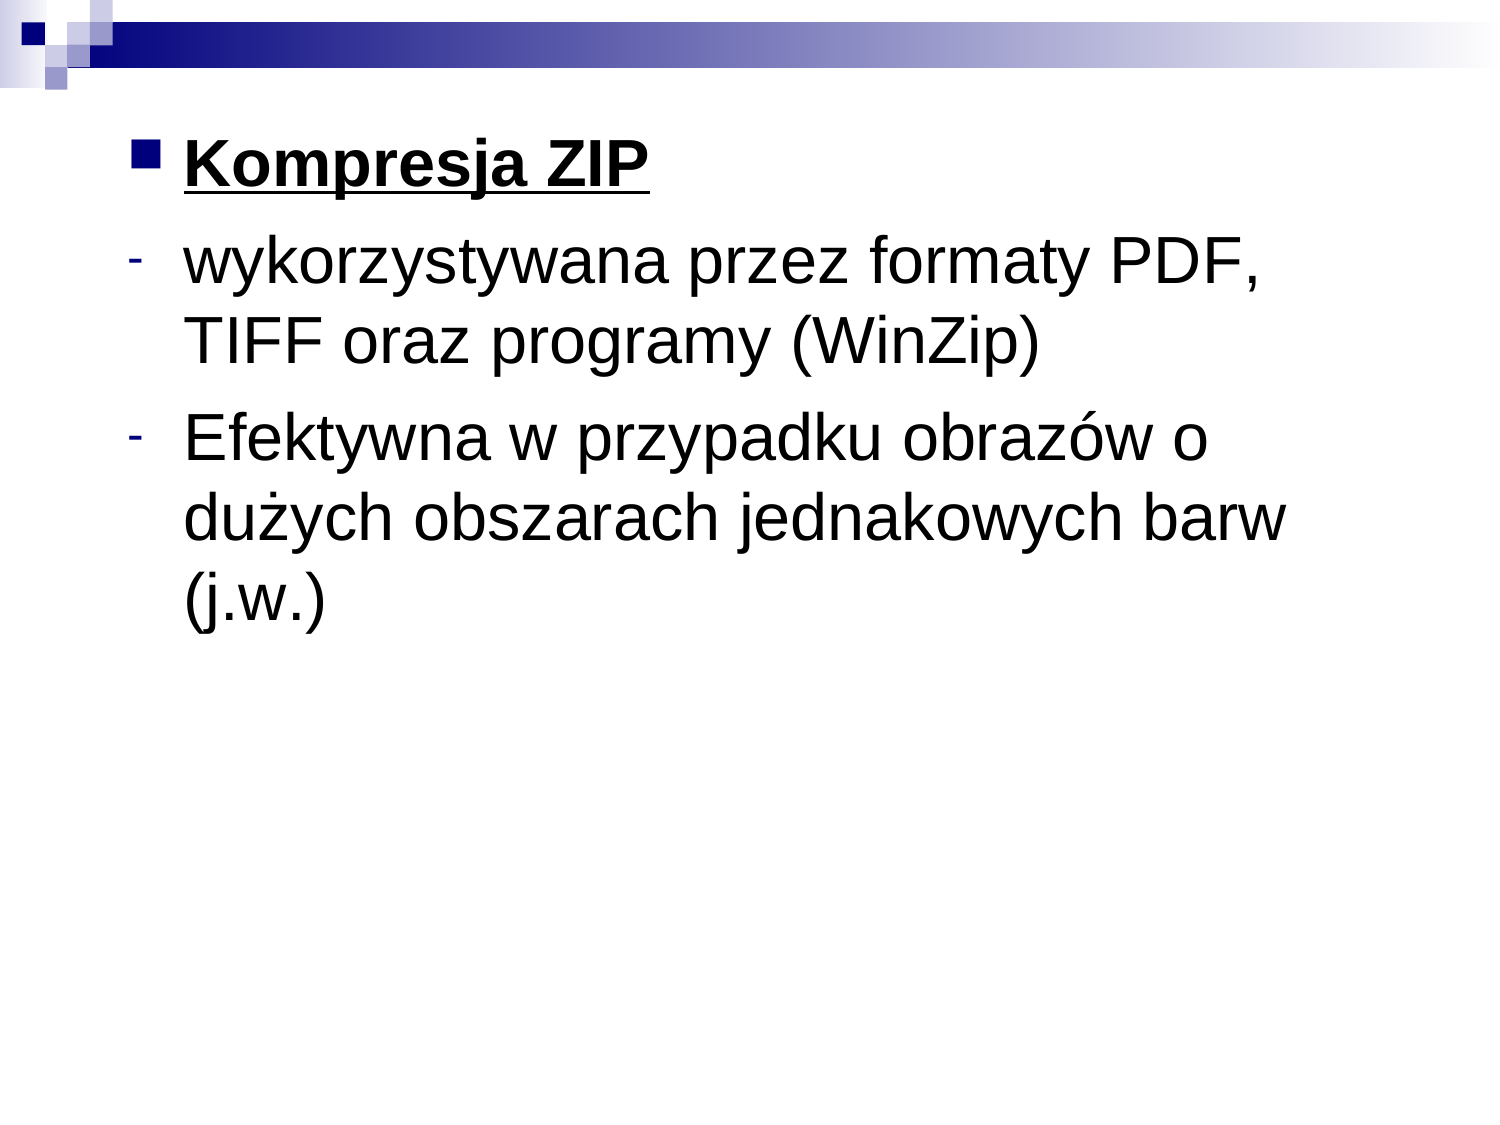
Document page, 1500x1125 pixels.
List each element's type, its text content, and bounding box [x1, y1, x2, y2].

list Kompresja ZIP wykorzystywana przez formaty PDF, TIFF oraz programy (WinZip) Efektywna w przypadku obrazów o dużych obszarach jednakowych barw (j.w.) [112, 112, 1388, 1000]
